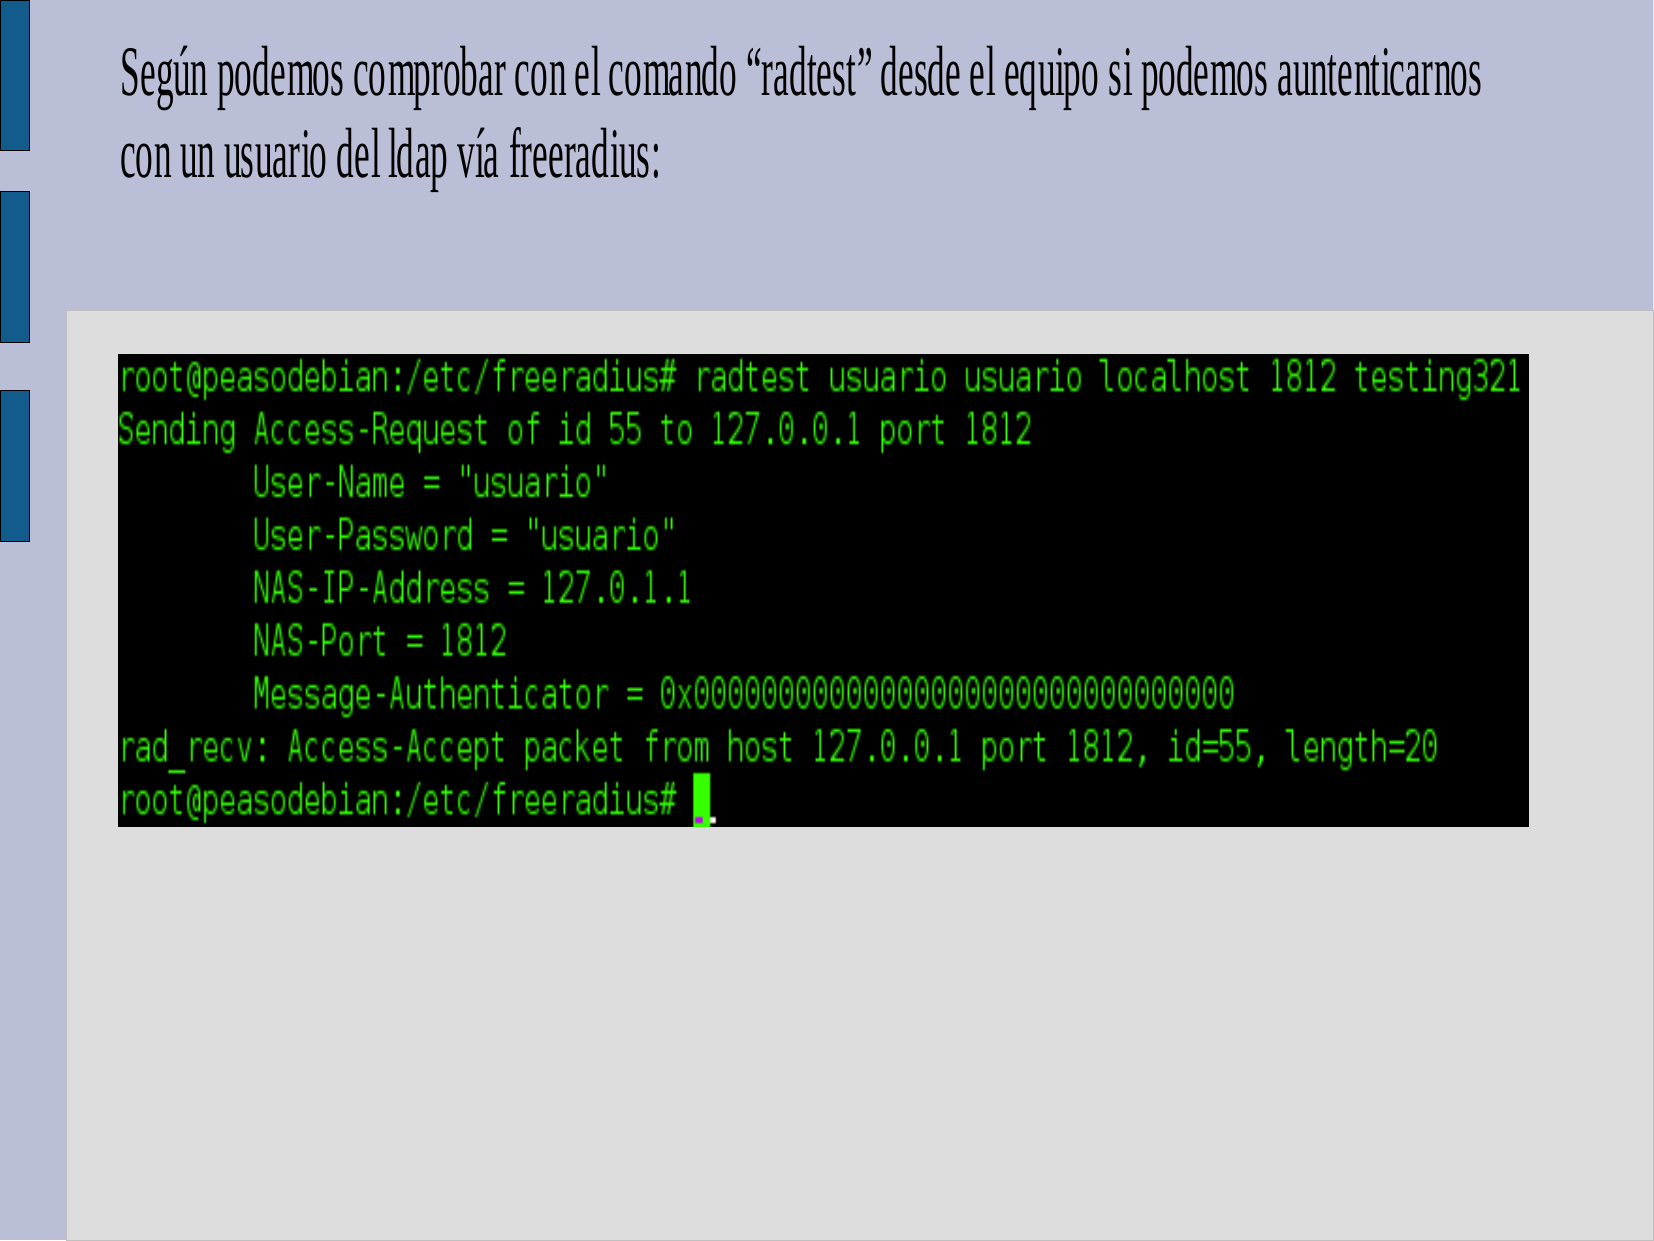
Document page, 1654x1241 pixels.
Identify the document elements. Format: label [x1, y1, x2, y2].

picture [118, 354, 1529, 827]
chart [118, 29, 1536, 532]
